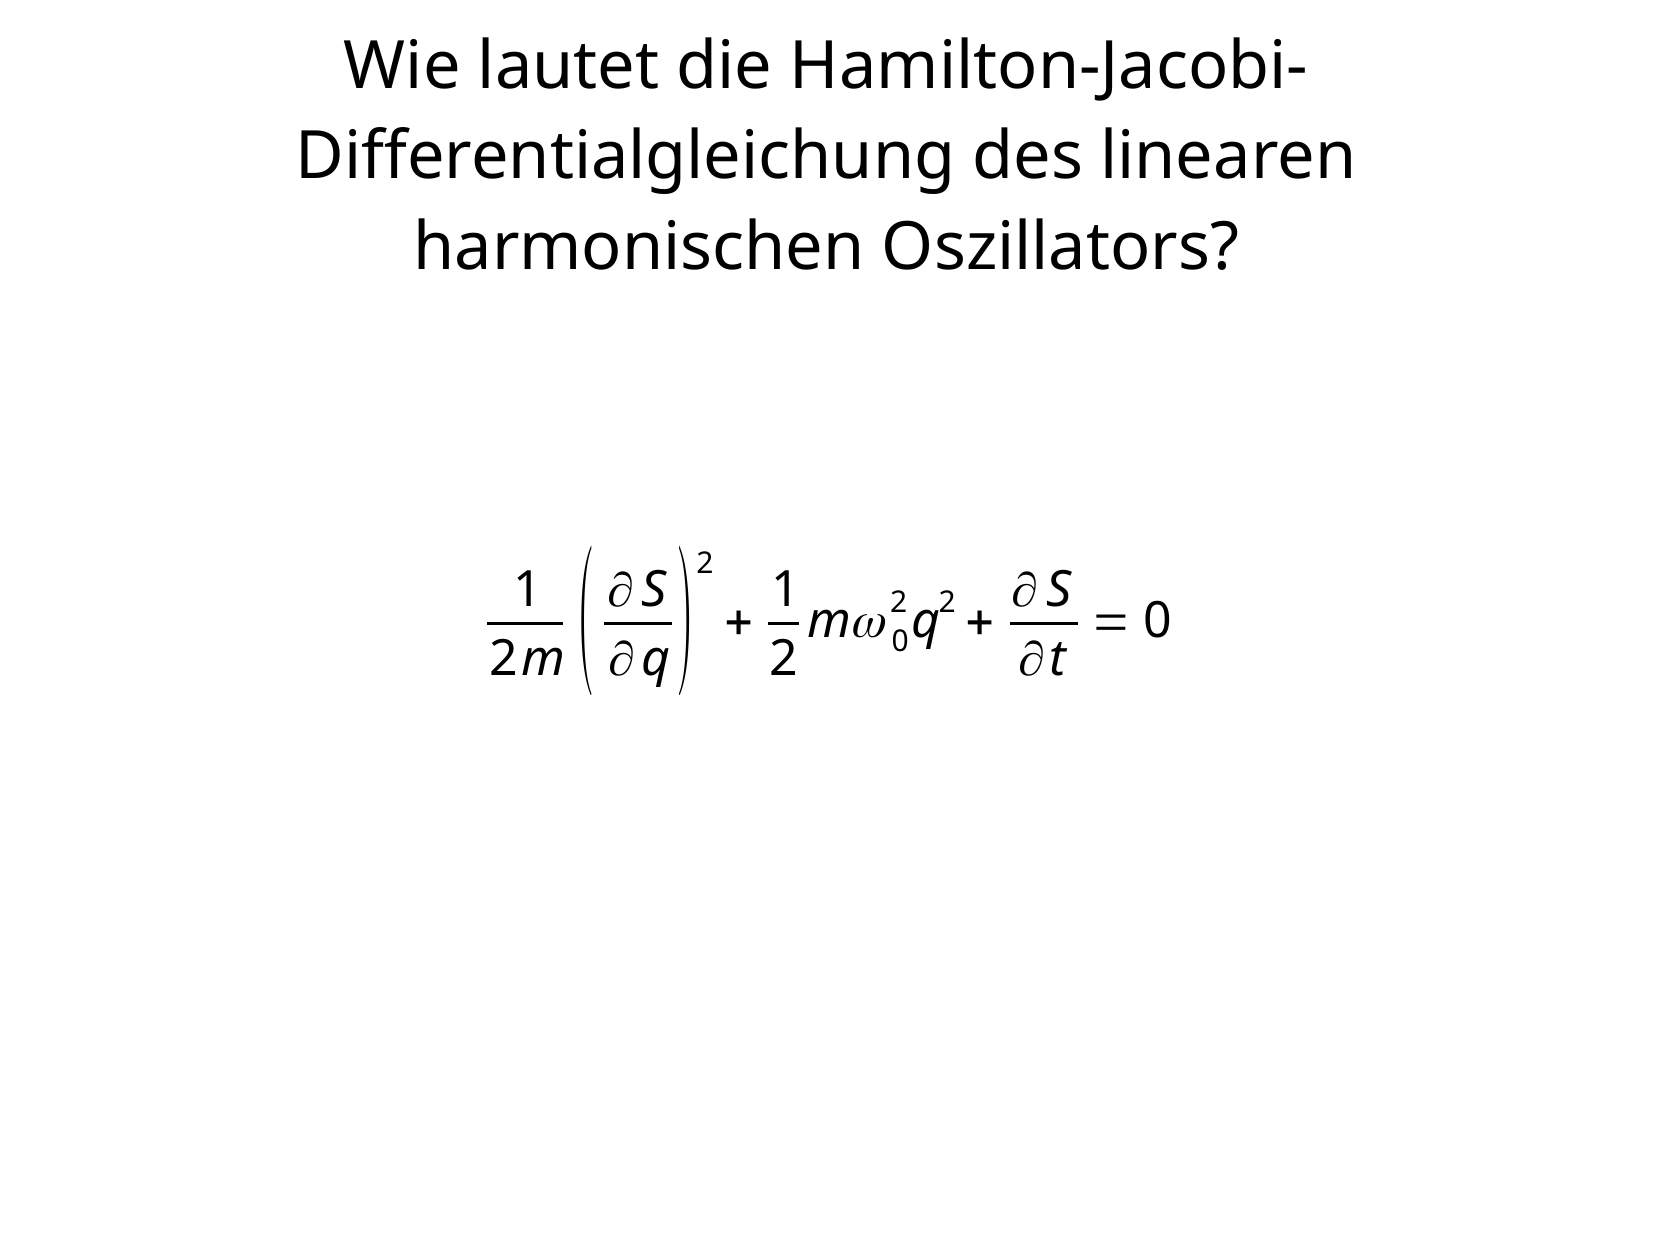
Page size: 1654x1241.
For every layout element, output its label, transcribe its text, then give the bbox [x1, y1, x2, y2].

title Wie lautet die Hamilton-Jacobi-Differentialgleichung des linearen harmonischen Oszillators? [82, 19, 1571, 287]
chart [479, 545, 1175, 695]
